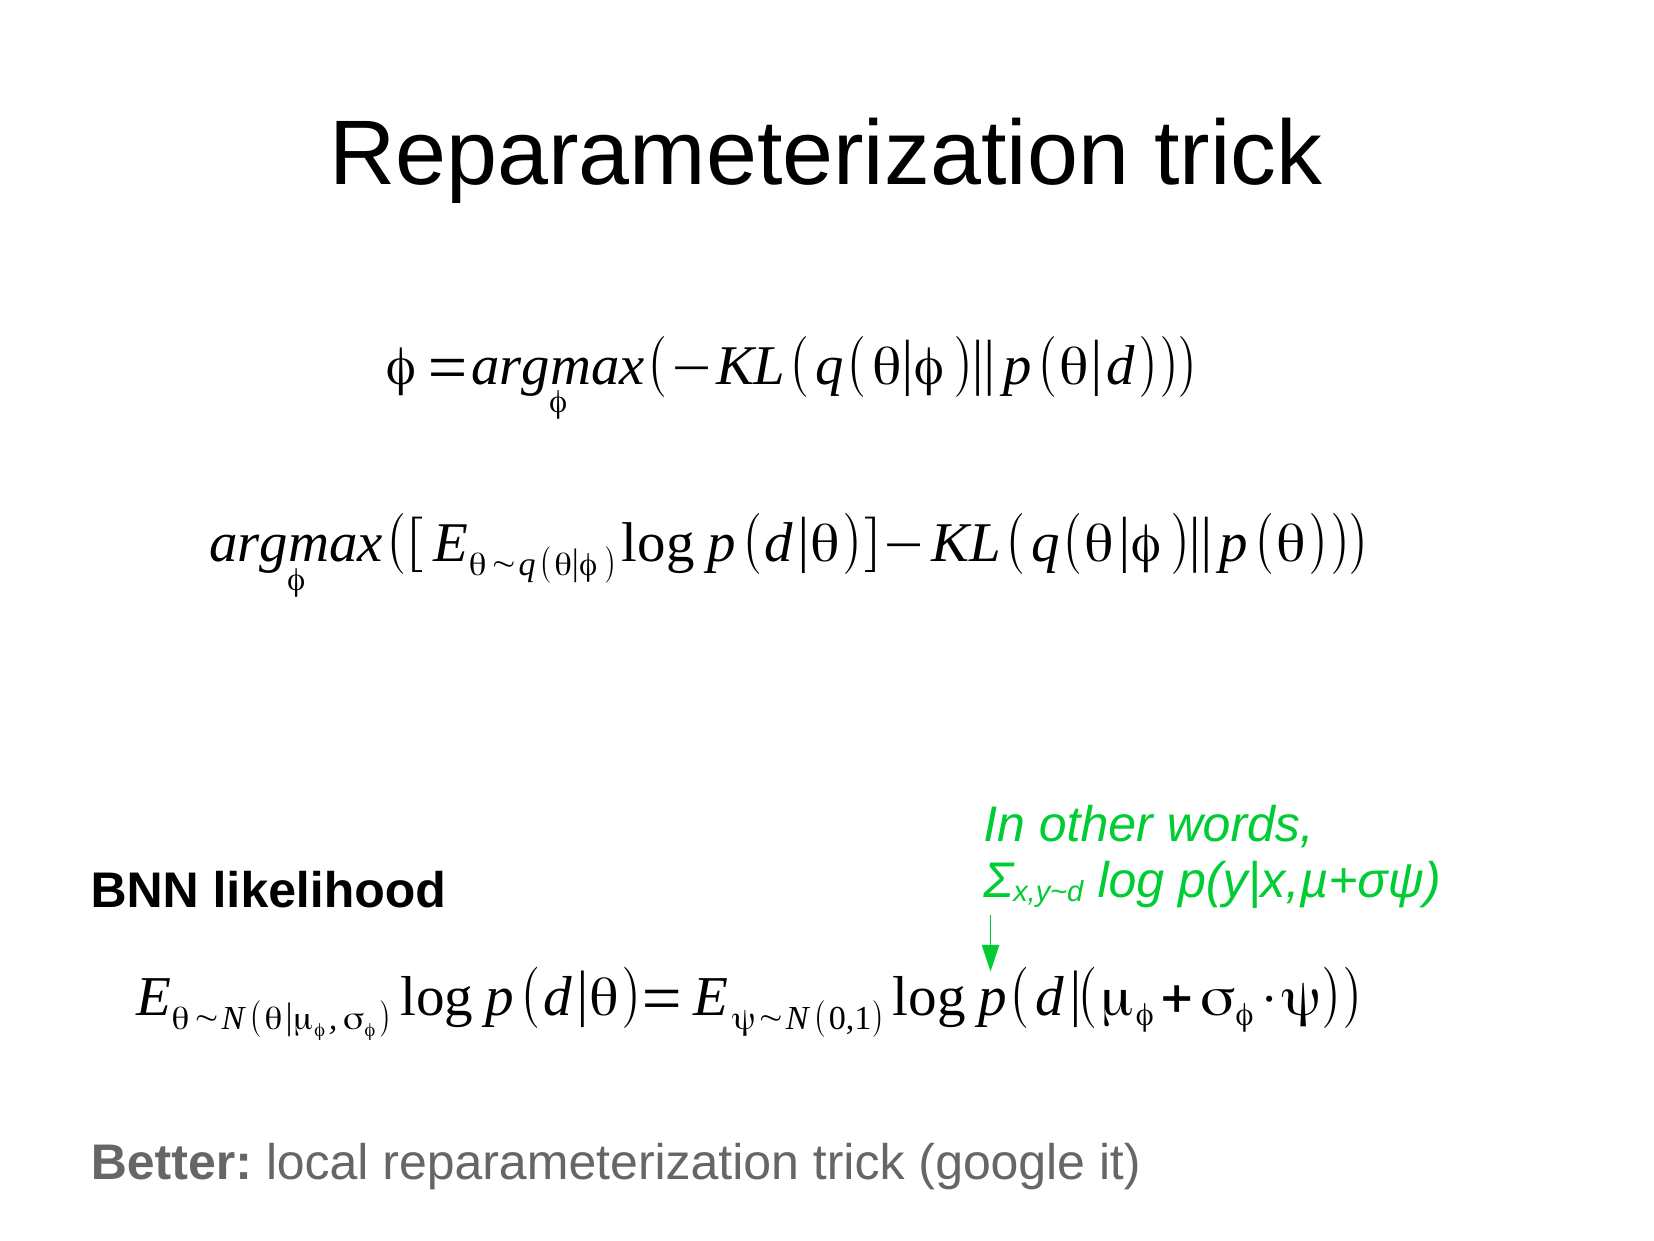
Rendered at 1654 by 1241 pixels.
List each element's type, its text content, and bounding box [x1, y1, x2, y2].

chart [118, 962, 1376, 1040]
chart [194, 509, 1382, 598]
text_box BNN likelihood [75, 855, 462, 927]
text_box In other words, Σx,y~d log p(y|x,µ+σψ) [947, 779, 1520, 909]
title Reparameterization trick [82, 49, 1571, 257]
chart [372, 332, 1212, 421]
text_box Better: local reparameterization trick (google it) [76, 1126, 1157, 1198]
